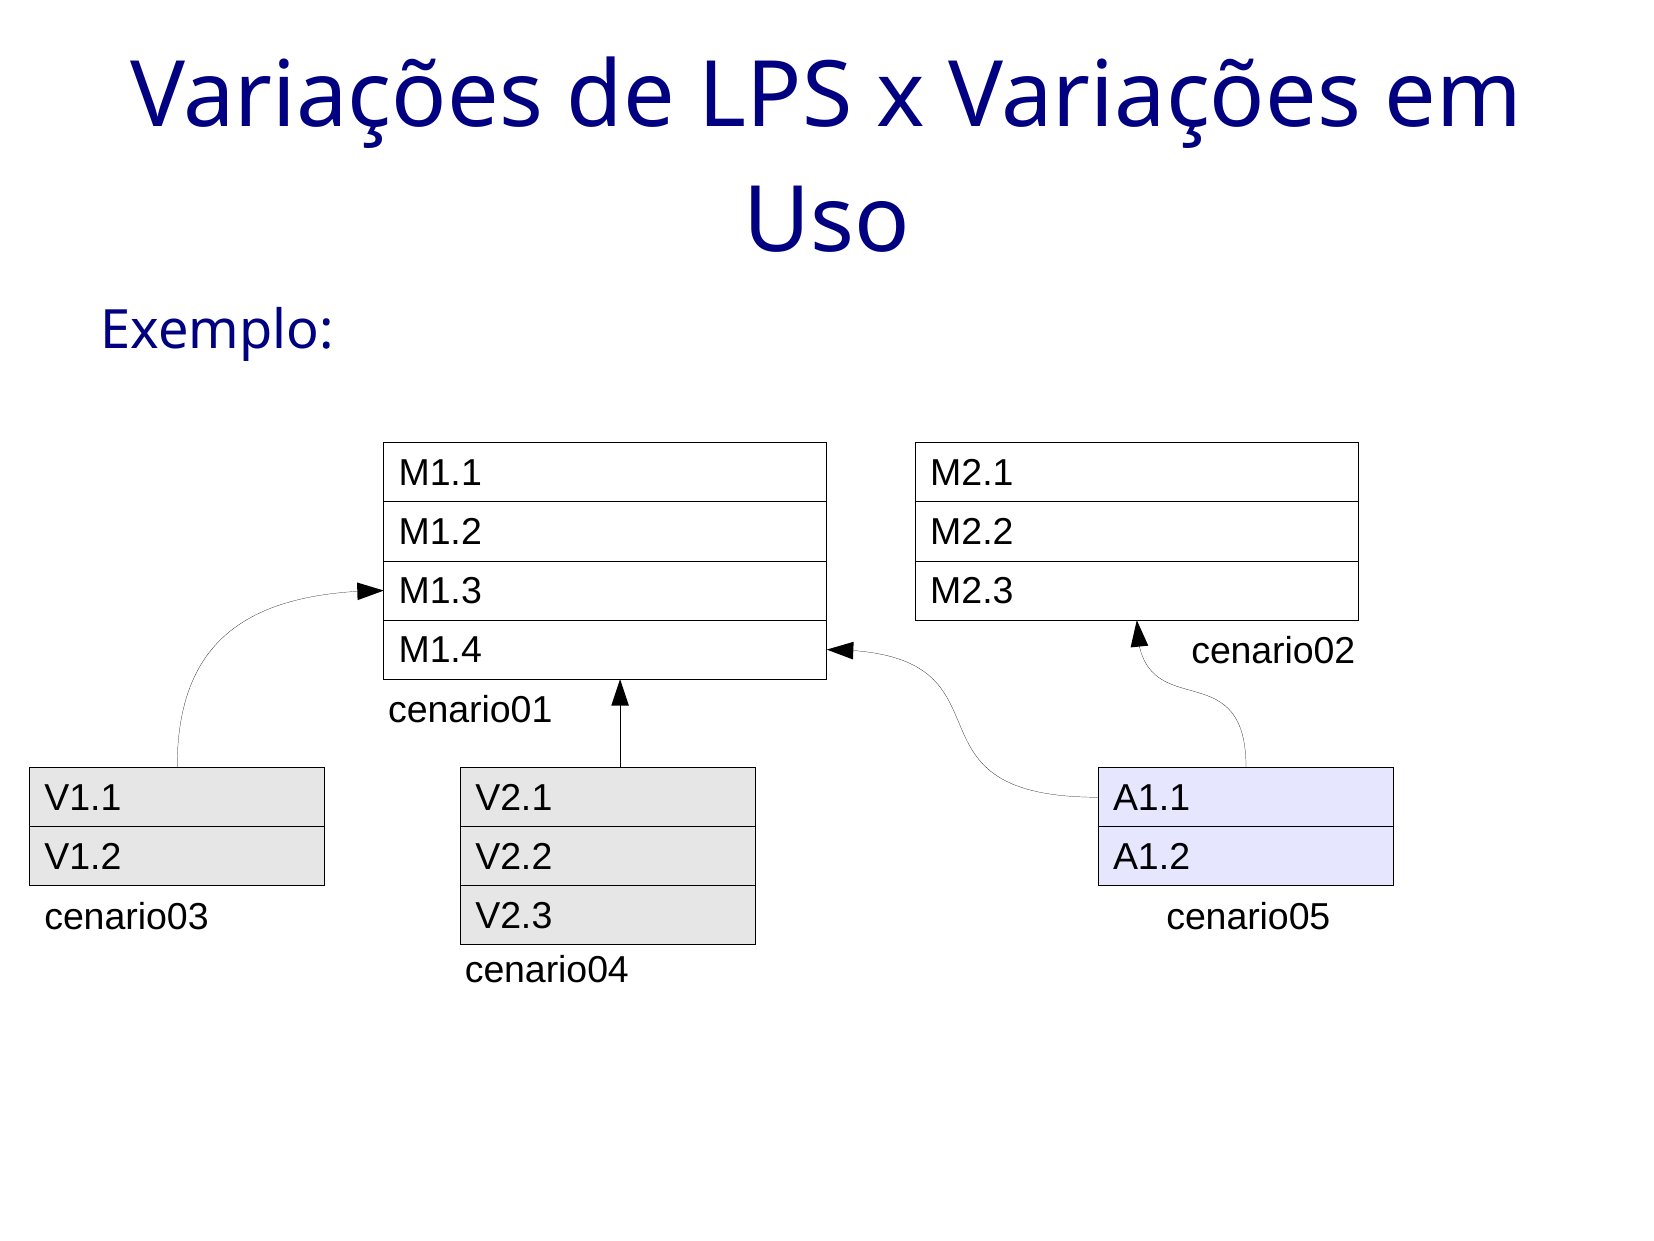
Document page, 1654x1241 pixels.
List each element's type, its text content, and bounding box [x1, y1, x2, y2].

title Variações de LPS x Variações em Uso [82, 24, 1571, 282]
text_box M1.4 [383, 620, 827, 680]
text_box cenario05 [1151, 887, 1346, 945]
text_box A1.2 [1098, 826, 1394, 886]
text_box V2.3 [460, 885, 756, 945]
text_box M2.1 [915, 442, 1359, 501]
text_box M2.2 [915, 501, 1359, 561]
text_box M1.3 [383, 561, 827, 620]
text_box cenario04 [450, 940, 644, 999]
list Exemplo: [82, 290, 1571, 414]
text_box cenario03 [29, 887, 224, 945]
text_box V1.1 [29, 767, 325, 826]
text_box V1.2 [29, 826, 325, 886]
text_box M1.2 [383, 501, 827, 561]
text_box V2.1 [460, 767, 756, 826]
text_box V2.2 [460, 826, 756, 885]
text_box cenario02 [1176, 622, 1371, 680]
text_box M2.3 [915, 561, 1359, 621]
text_box A1.1 [1098, 767, 1394, 826]
text_box cenario01 [373, 681, 567, 739]
text_box M1.1 [383, 442, 827, 501]
